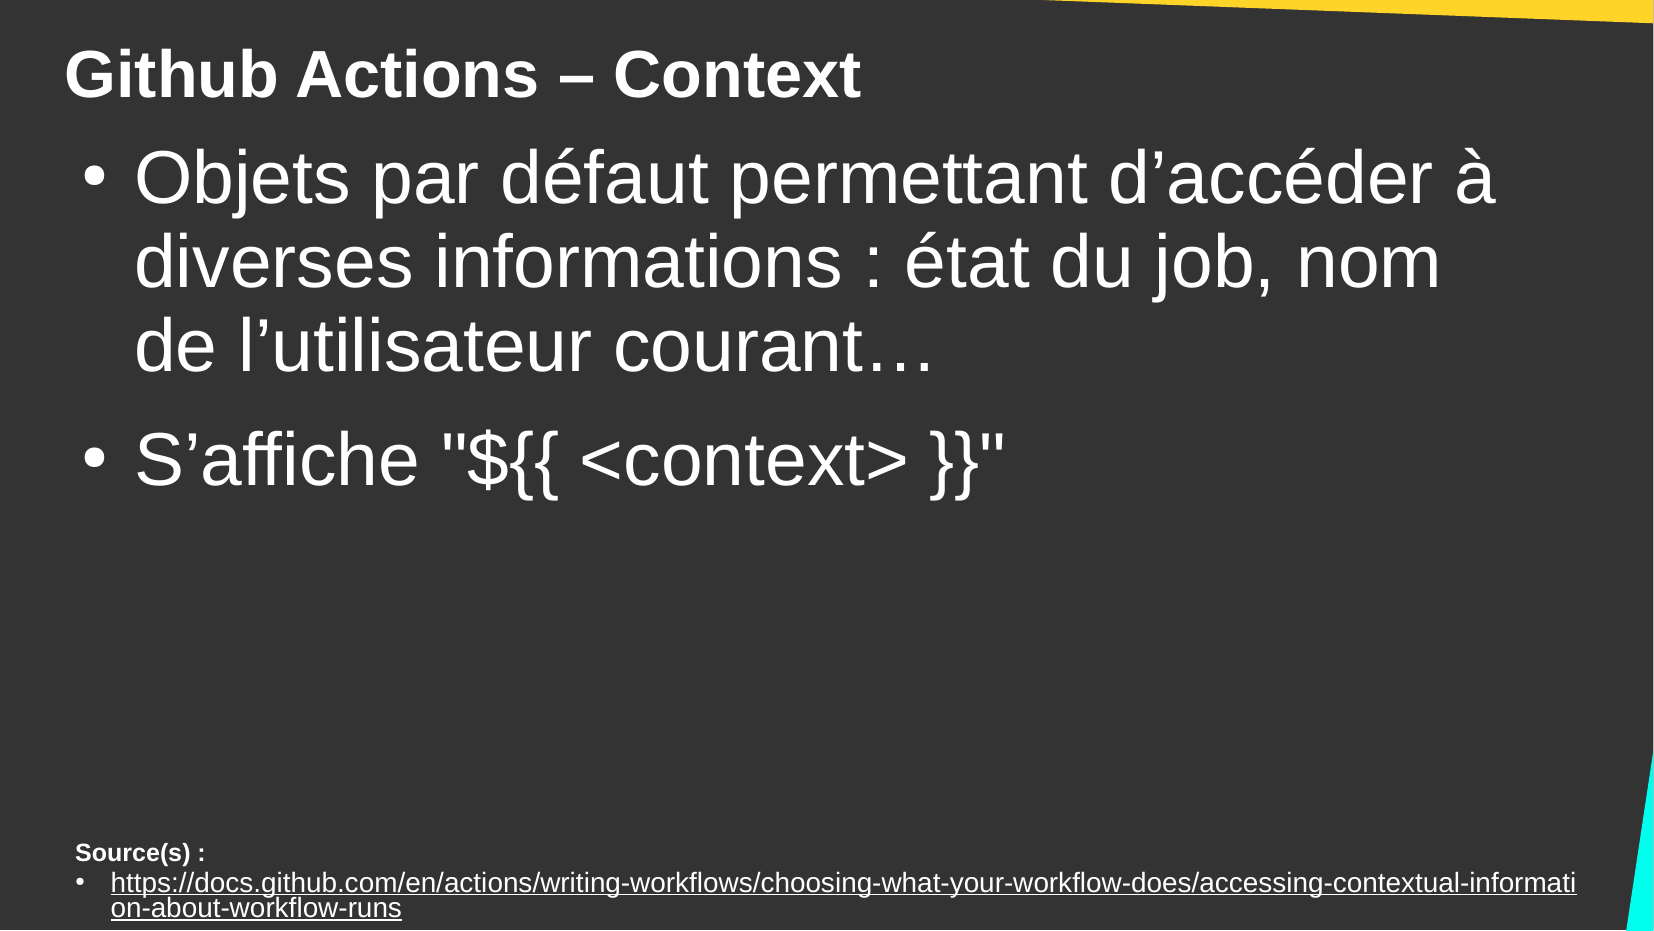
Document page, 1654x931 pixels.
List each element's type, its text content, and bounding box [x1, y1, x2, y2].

text_box [1042, 0, 1654, 24]
text_box [1626, 746, 1654, 931]
text_box Source(s) : https://docs.github.com/en/actions/writing-workflows/choosing-what-your-workflow-does/accessing-contextual-information-about-workflow-runs [60, 799, 1607, 906]
title Github Actions – Context [64, 37, 1471, 113]
list Objets par défaut permettant d’accéder à diverses informations : état du job, nom de l’utilisateur courant… S’affiche "${{ <context> }}" [63, 135, 1542, 544]
